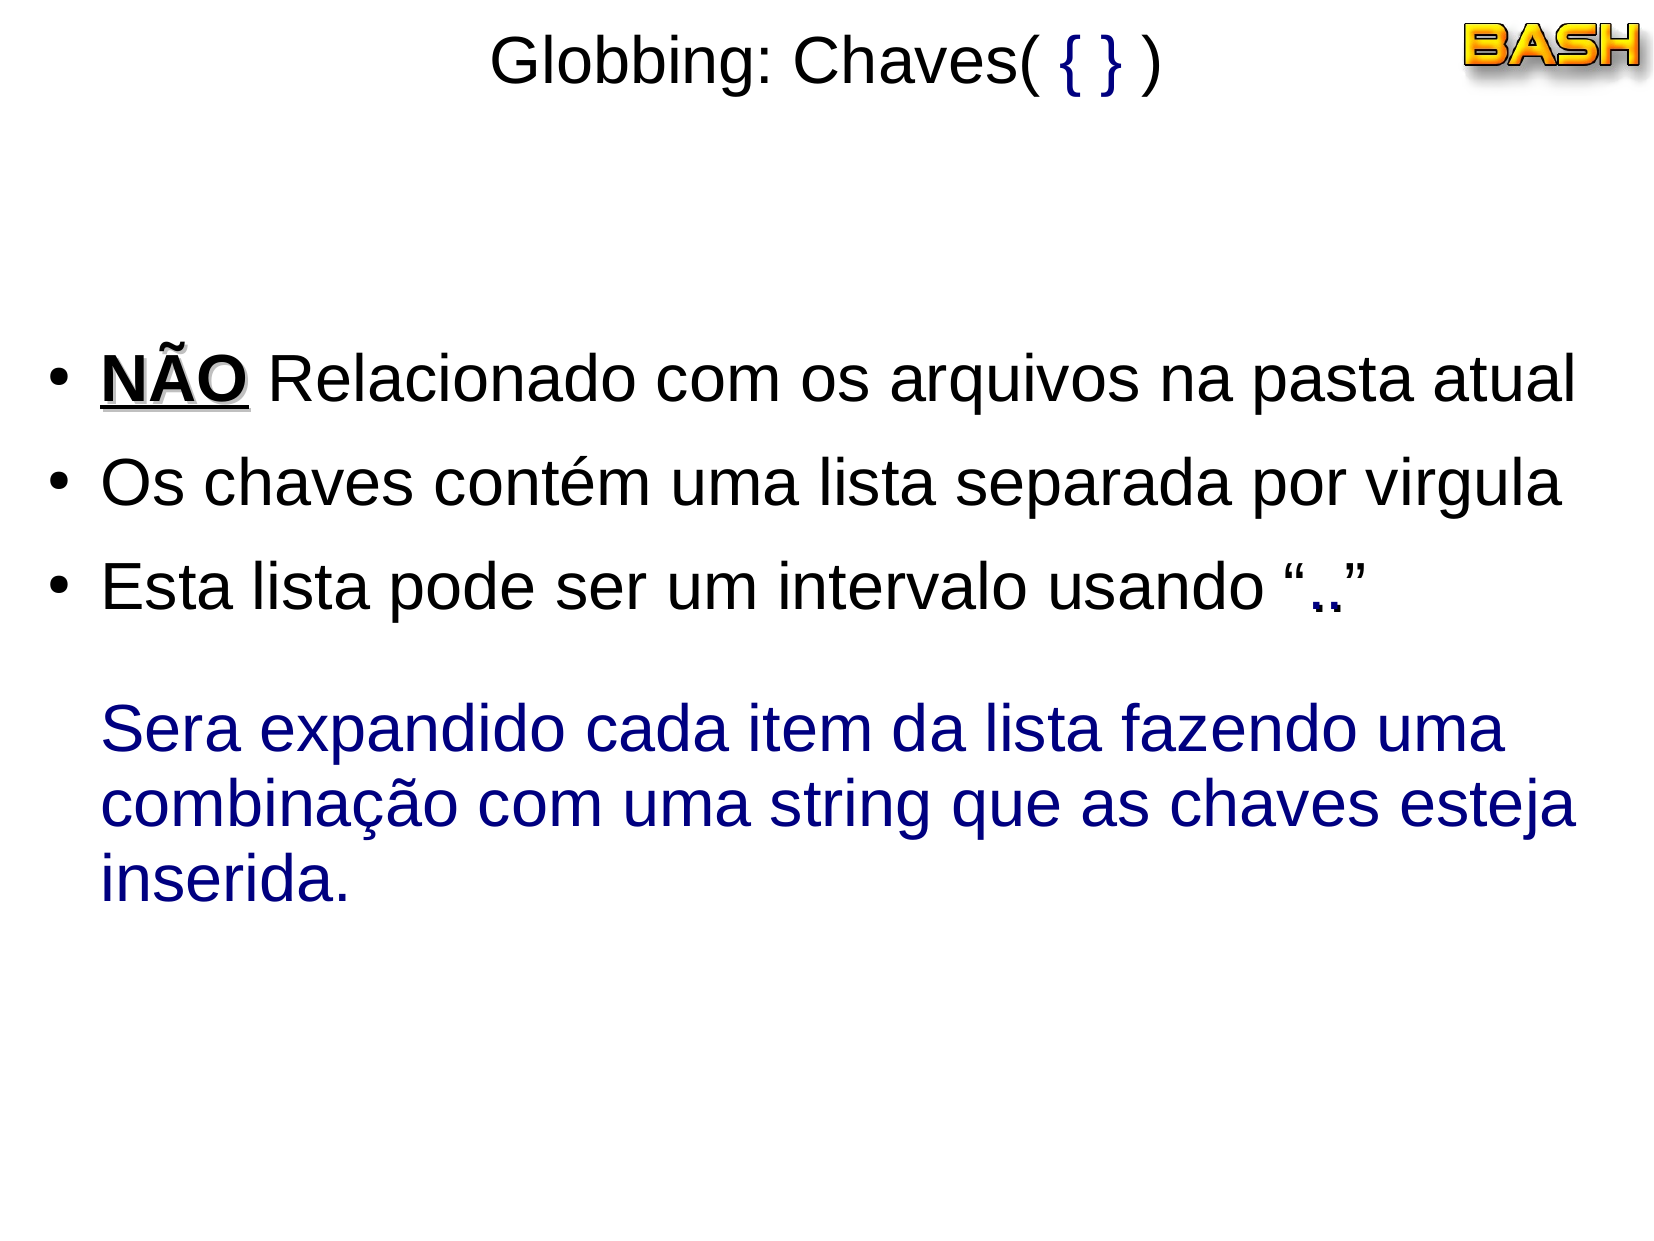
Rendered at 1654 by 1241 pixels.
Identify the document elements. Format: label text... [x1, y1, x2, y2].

list NÃO Relacionado com os arquivos na pasta atual Os chaves contém uma lista separada por virgula Esta lista pode ser um intervalo usando “..” [29, 340, 1654, 625]
text_box Sera expandido cada item da lista fazendo uma combinação com uma string que as chaves esteja inserida. [29, 690, 1614, 916]
title Globbing: Chaves( { } ) [82, 22, 1571, 98]
picture [1450, 0, 1654, 96]
